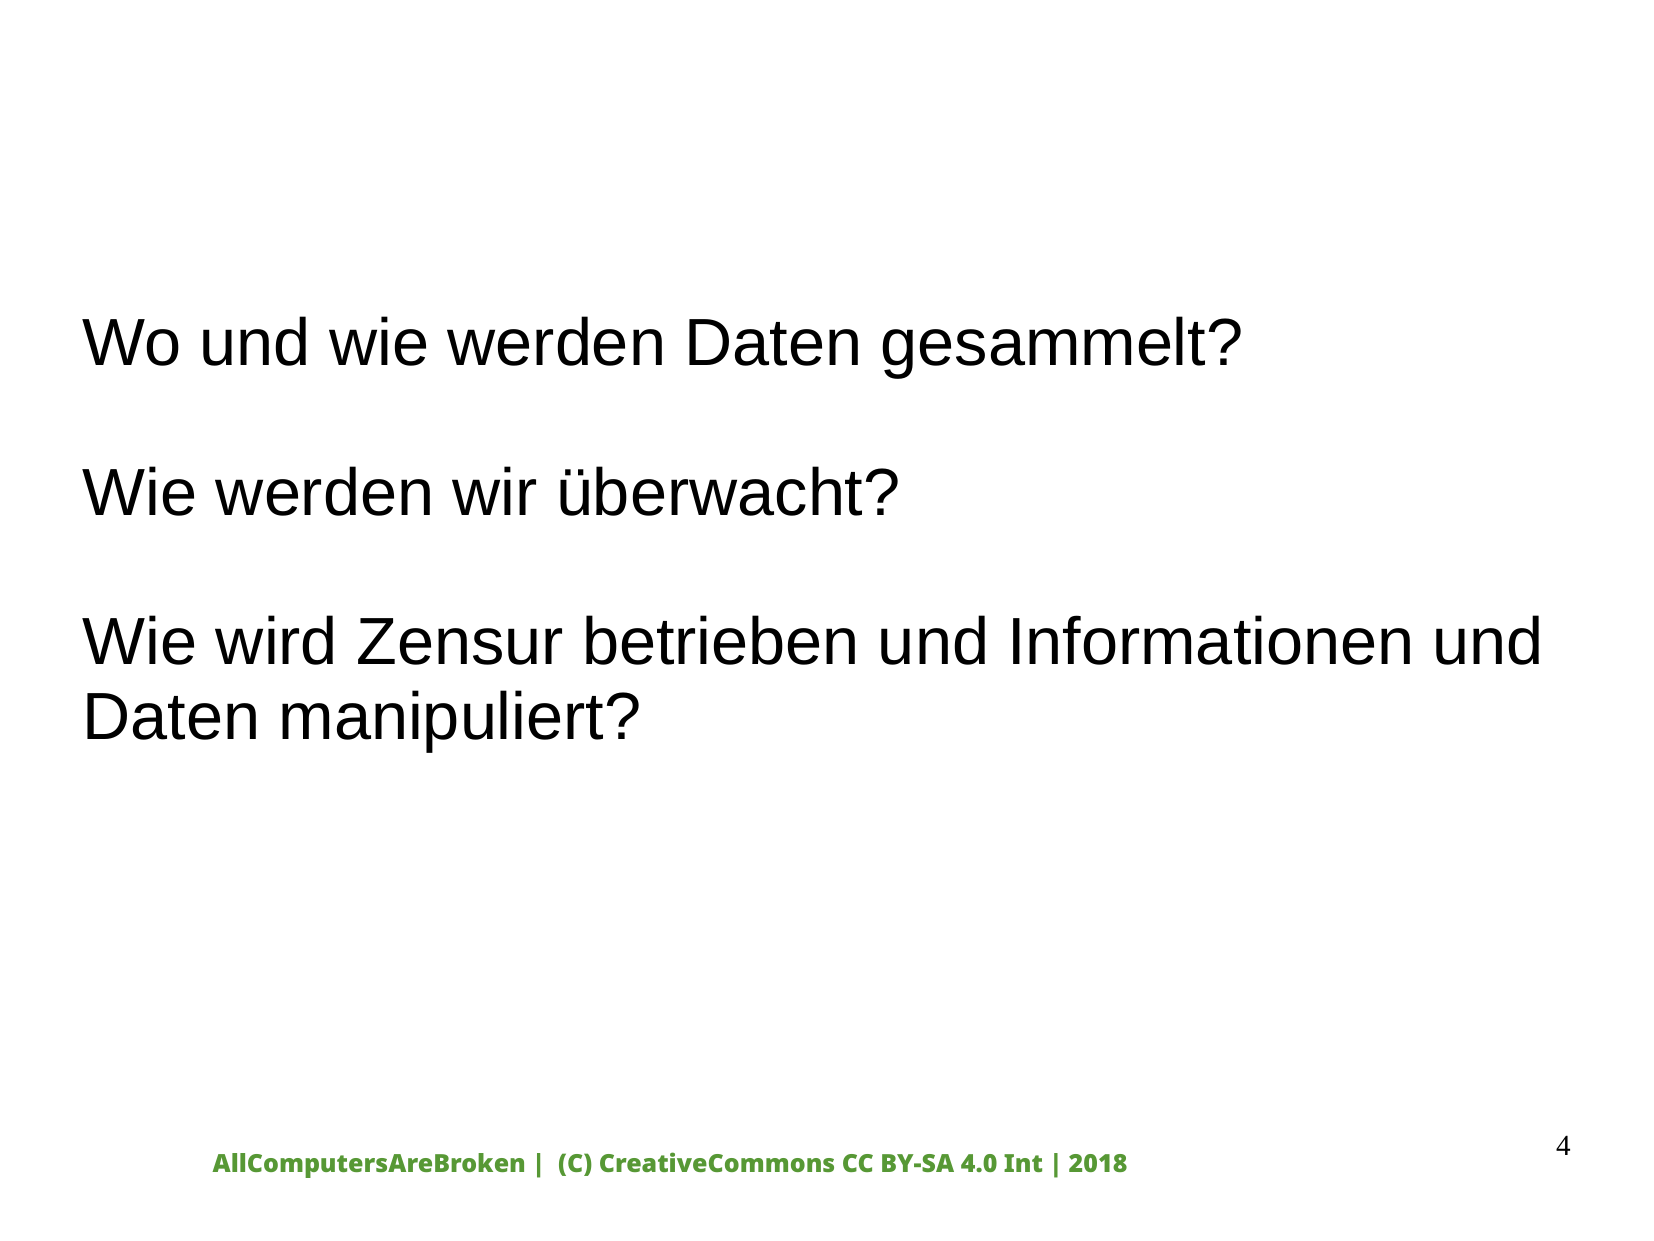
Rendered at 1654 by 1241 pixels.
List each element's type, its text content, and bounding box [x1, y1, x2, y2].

subtitle Wo und wie werden Daten gesammelt? Wie werden wir überwacht? Wie wird Zensur betrieben und Informationen und Daten manipuliert? [82, 305, 1571, 754]
